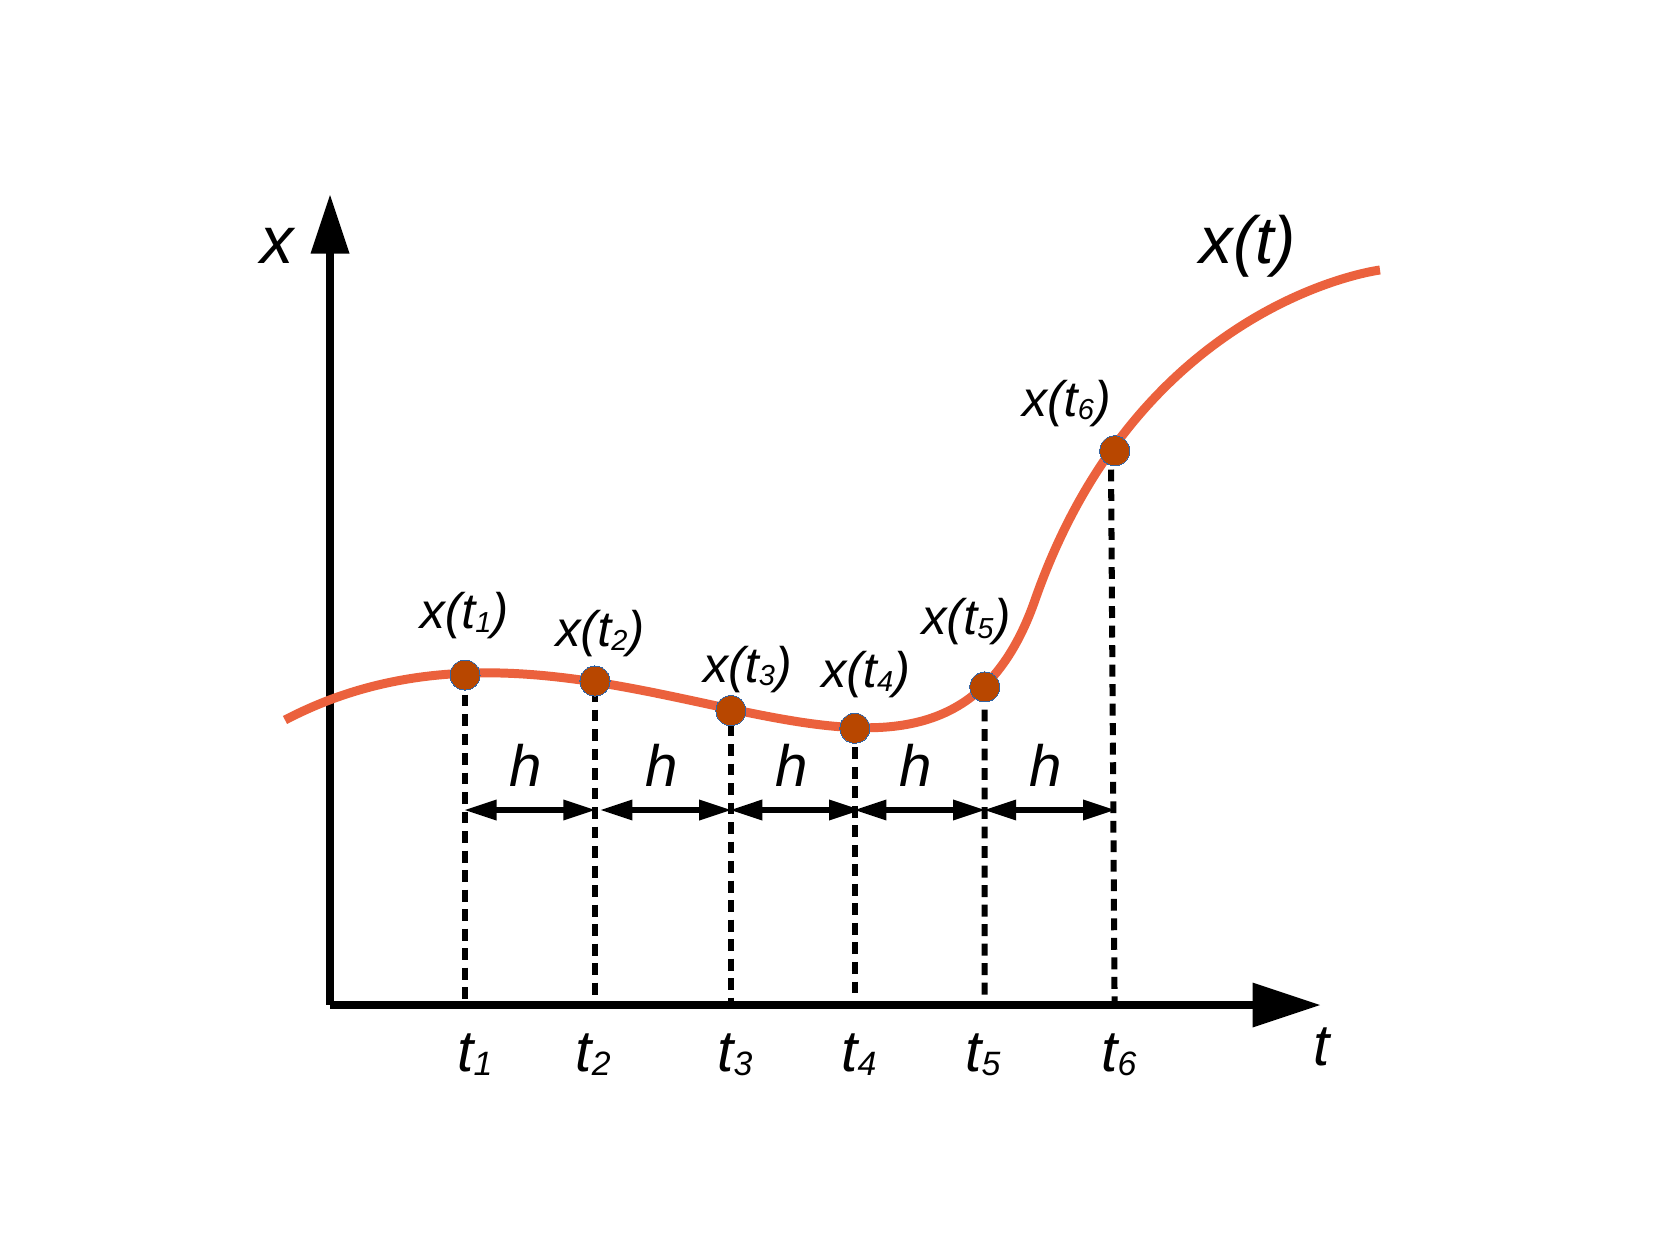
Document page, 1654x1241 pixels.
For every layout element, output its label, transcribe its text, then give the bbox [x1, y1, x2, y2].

text_box [839, 713, 870, 744]
text_box h [1014, 726, 1090, 841]
text_box [450, 660, 481, 691]
text_box h [630, 726, 706, 841]
text_box x(t4) [806, 635, 949, 723]
text_box x(t6) [1007, 363, 1150, 452]
text_box x [246, 195, 487, 286]
text_box t2 [560, 1011, 651, 1111]
text_box t6 [1086, 1011, 1177, 1111]
text_box [1099, 435, 1130, 466]
text_box t1 [442, 1011, 533, 1111]
text_box [715, 695, 746, 726]
text_box x(t) [1185, 195, 1426, 286]
text_box h [495, 726, 571, 841]
text_box [579, 665, 611, 697]
text_box t4 [826, 1011, 917, 1111]
text_box t3 [702, 1011, 793, 1111]
text_box t5 [950, 1011, 1041, 1111]
text_box h [884, 726, 960, 841]
text_box h [760, 726, 836, 841]
text_box [969, 671, 1000, 702]
text_box t [1299, 1005, 1390, 1086]
text_box x(t1) [405, 576, 548, 664]
text_box x(t5) [906, 582, 1050, 670]
text_box x(t2) [540, 593, 684, 682]
text_box x(t3) [688, 629, 831, 717]
